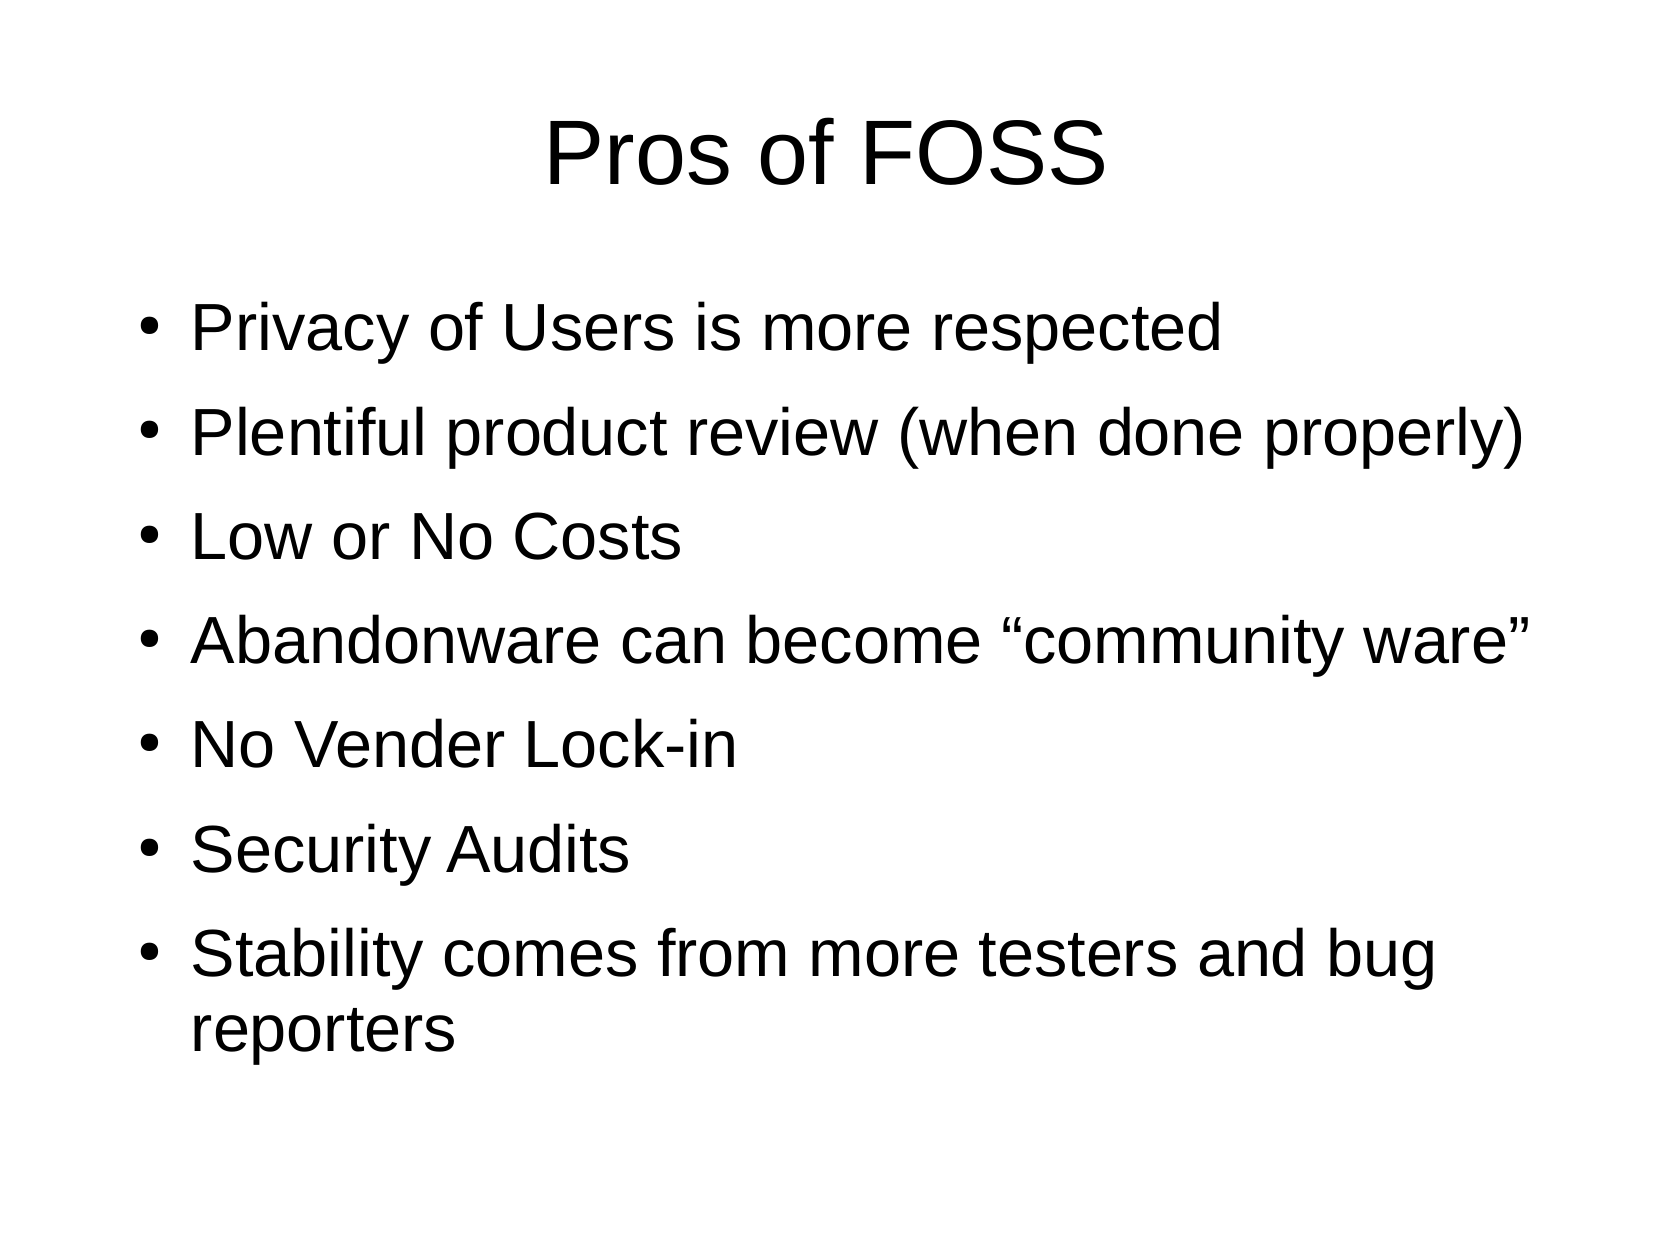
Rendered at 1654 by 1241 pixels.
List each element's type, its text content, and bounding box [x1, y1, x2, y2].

list Privacy of Users is more respected Plentiful product review (when done properly) Low or No Costs Abandonware can become “community ware” No Vender Lock-in Security Audits Stability comes from more testers and bug reporters [120, 290, 1572, 1111]
title Pros of FOSS [82, 49, 1571, 257]
